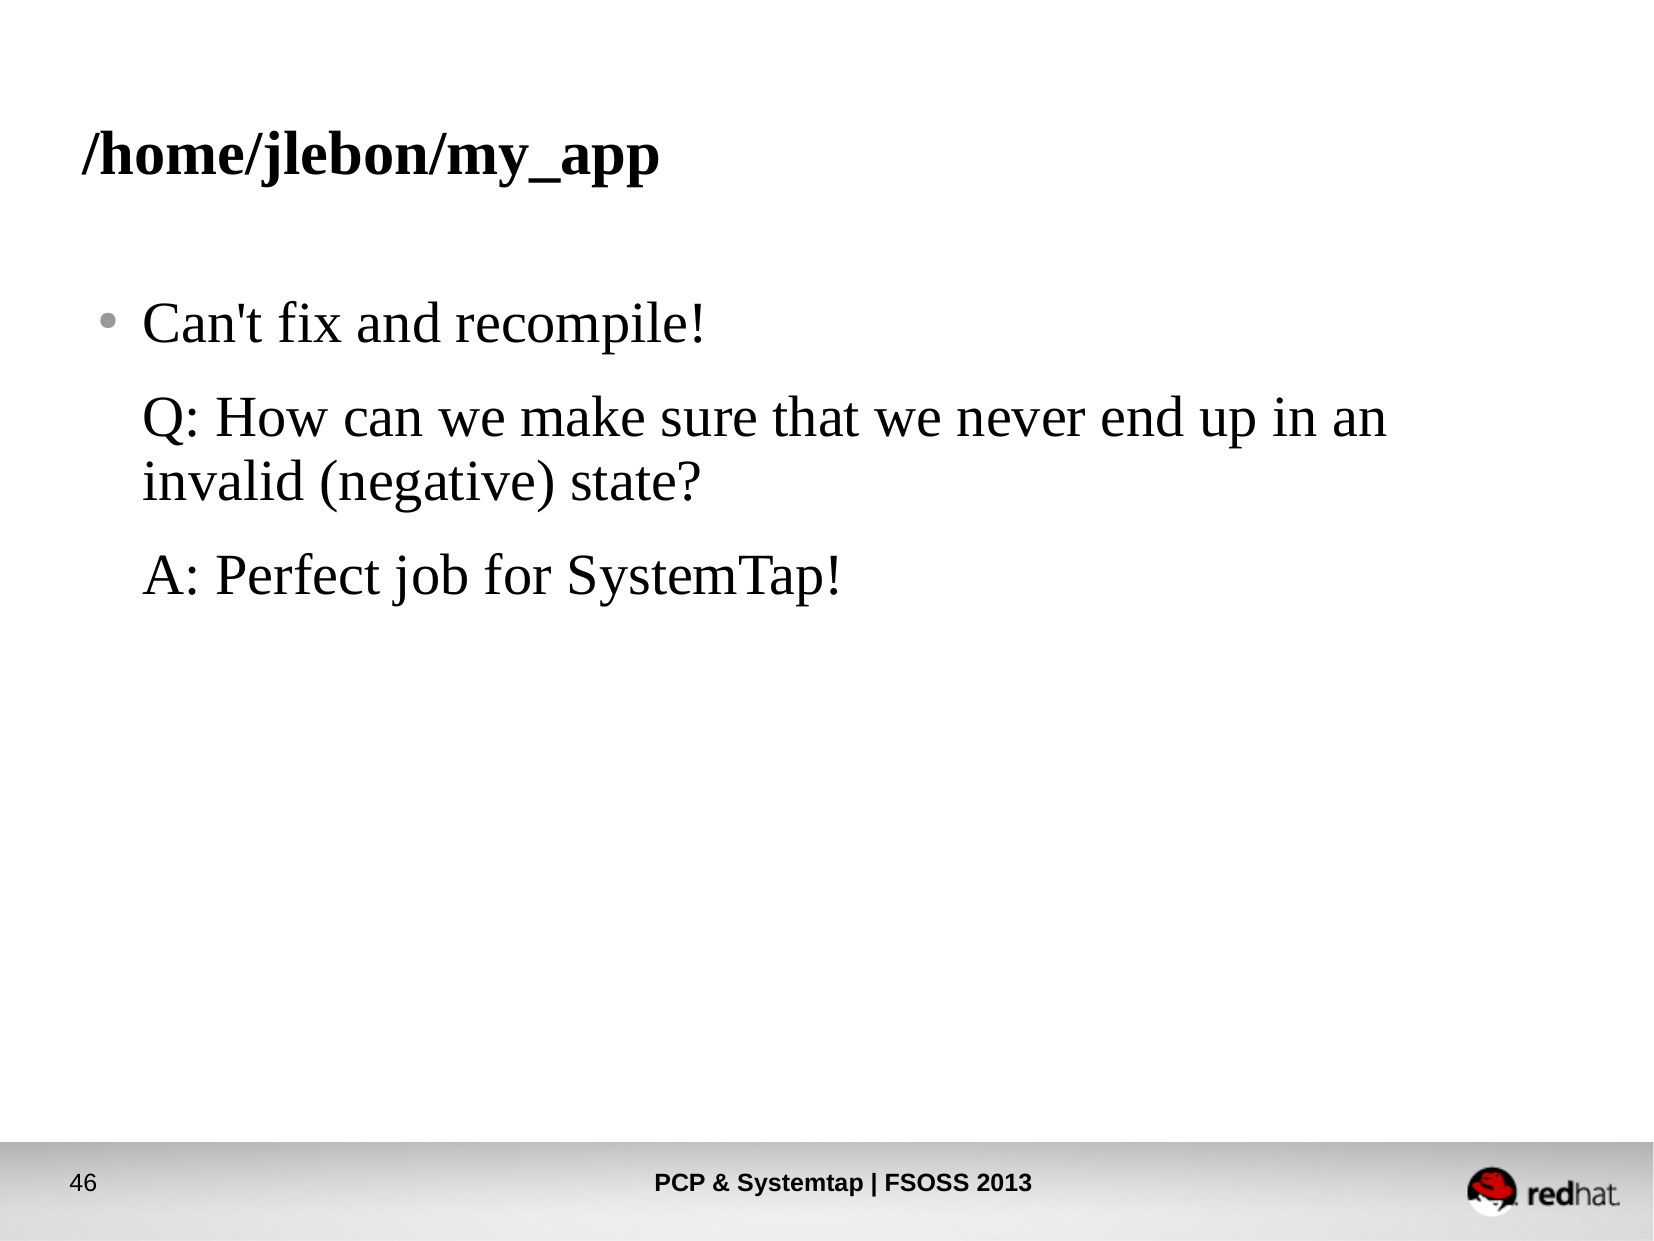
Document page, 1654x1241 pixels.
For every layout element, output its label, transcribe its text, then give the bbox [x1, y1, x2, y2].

title /home/jlebon/my_app [82, 49, 1571, 257]
picture [0, 1142, 1654, 1241]
list Can't fix and recompile! Q: How can we make sure that we never end up in an invalid (negative) state? A: Perfect job for SystemTap! [82, 290, 1538, 1094]
